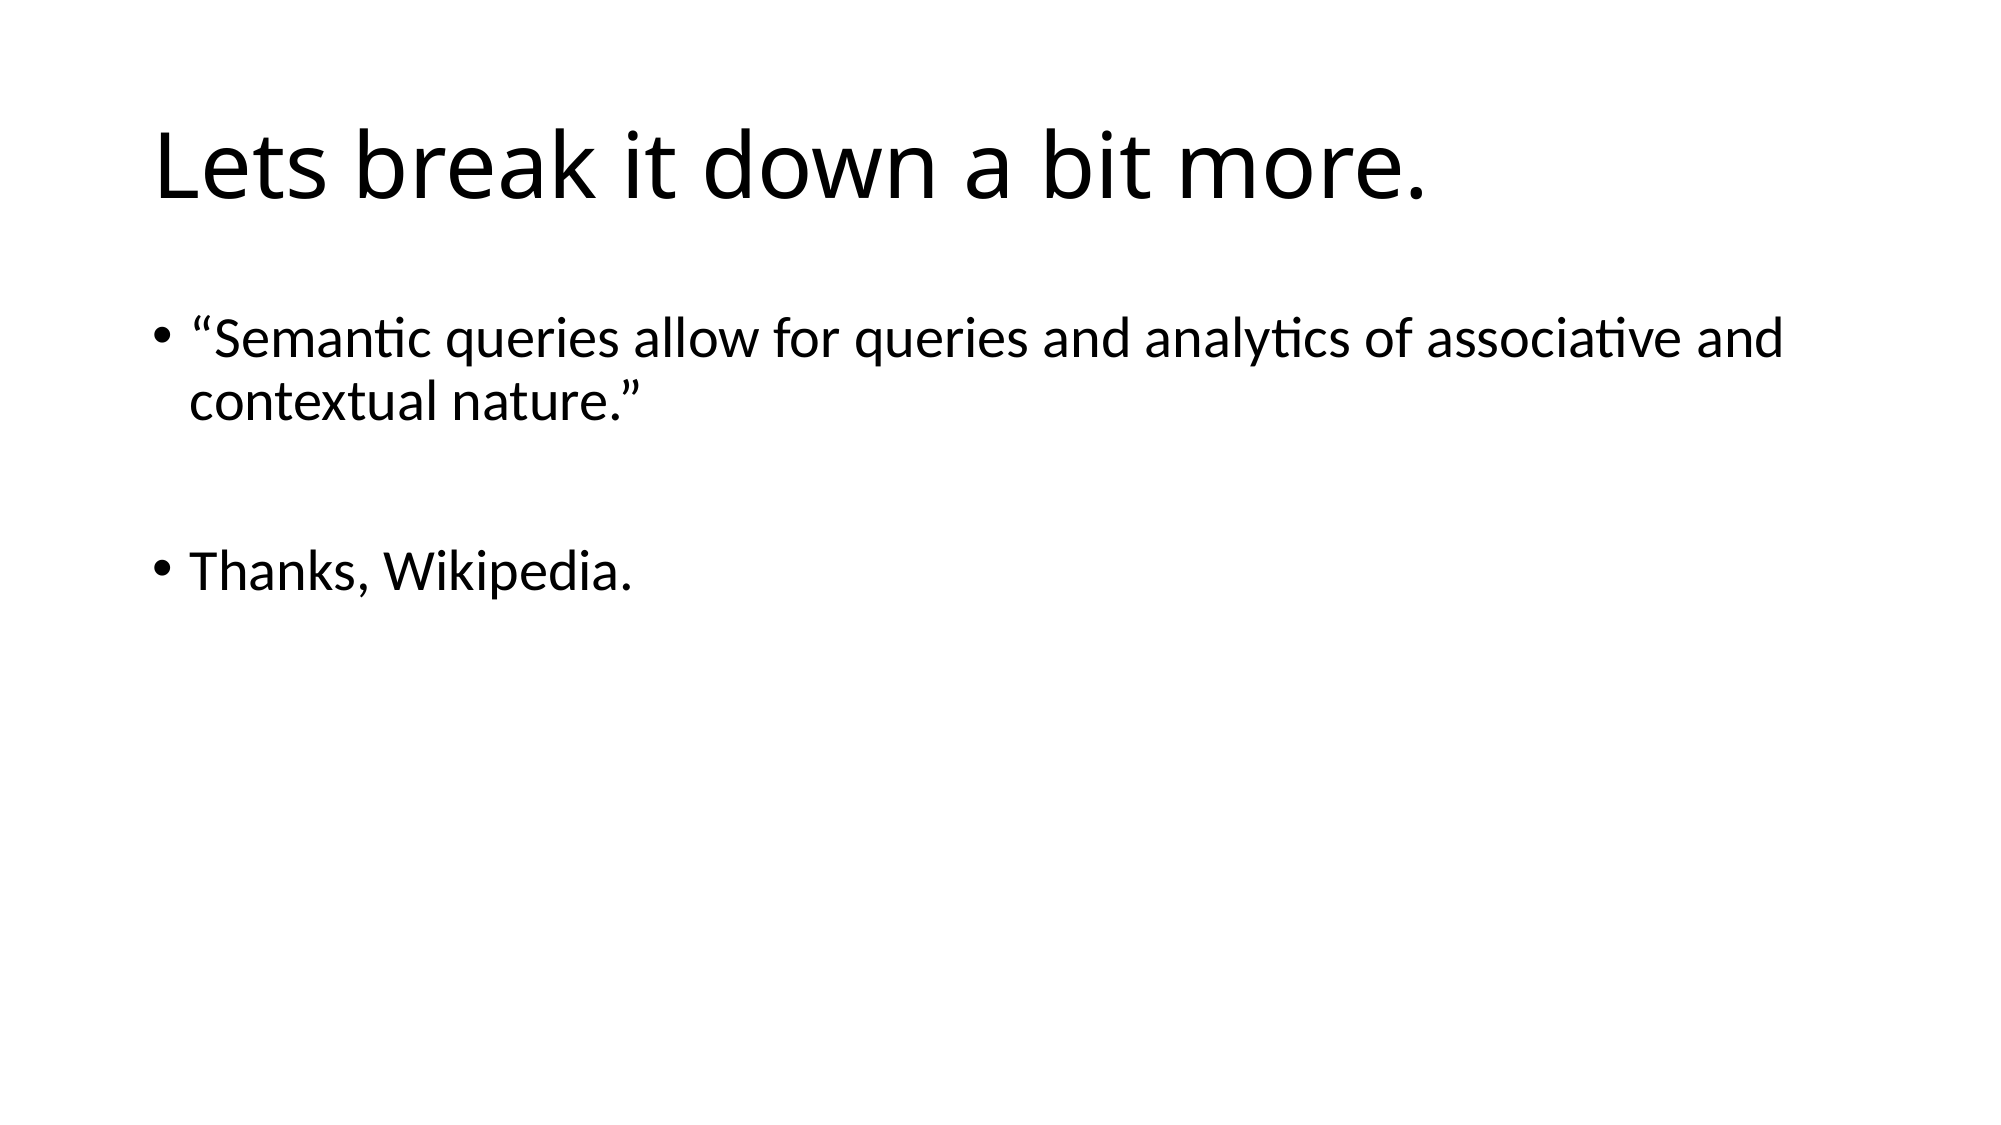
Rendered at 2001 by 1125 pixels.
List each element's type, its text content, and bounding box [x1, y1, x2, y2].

list “Semantic queries allow for queries and analytics of associative and contextual nature.” Thanks, Wikipedia. [137, 299, 1863, 1014]
title Lets break it down a bit more. [137, 59, 1863, 278]
